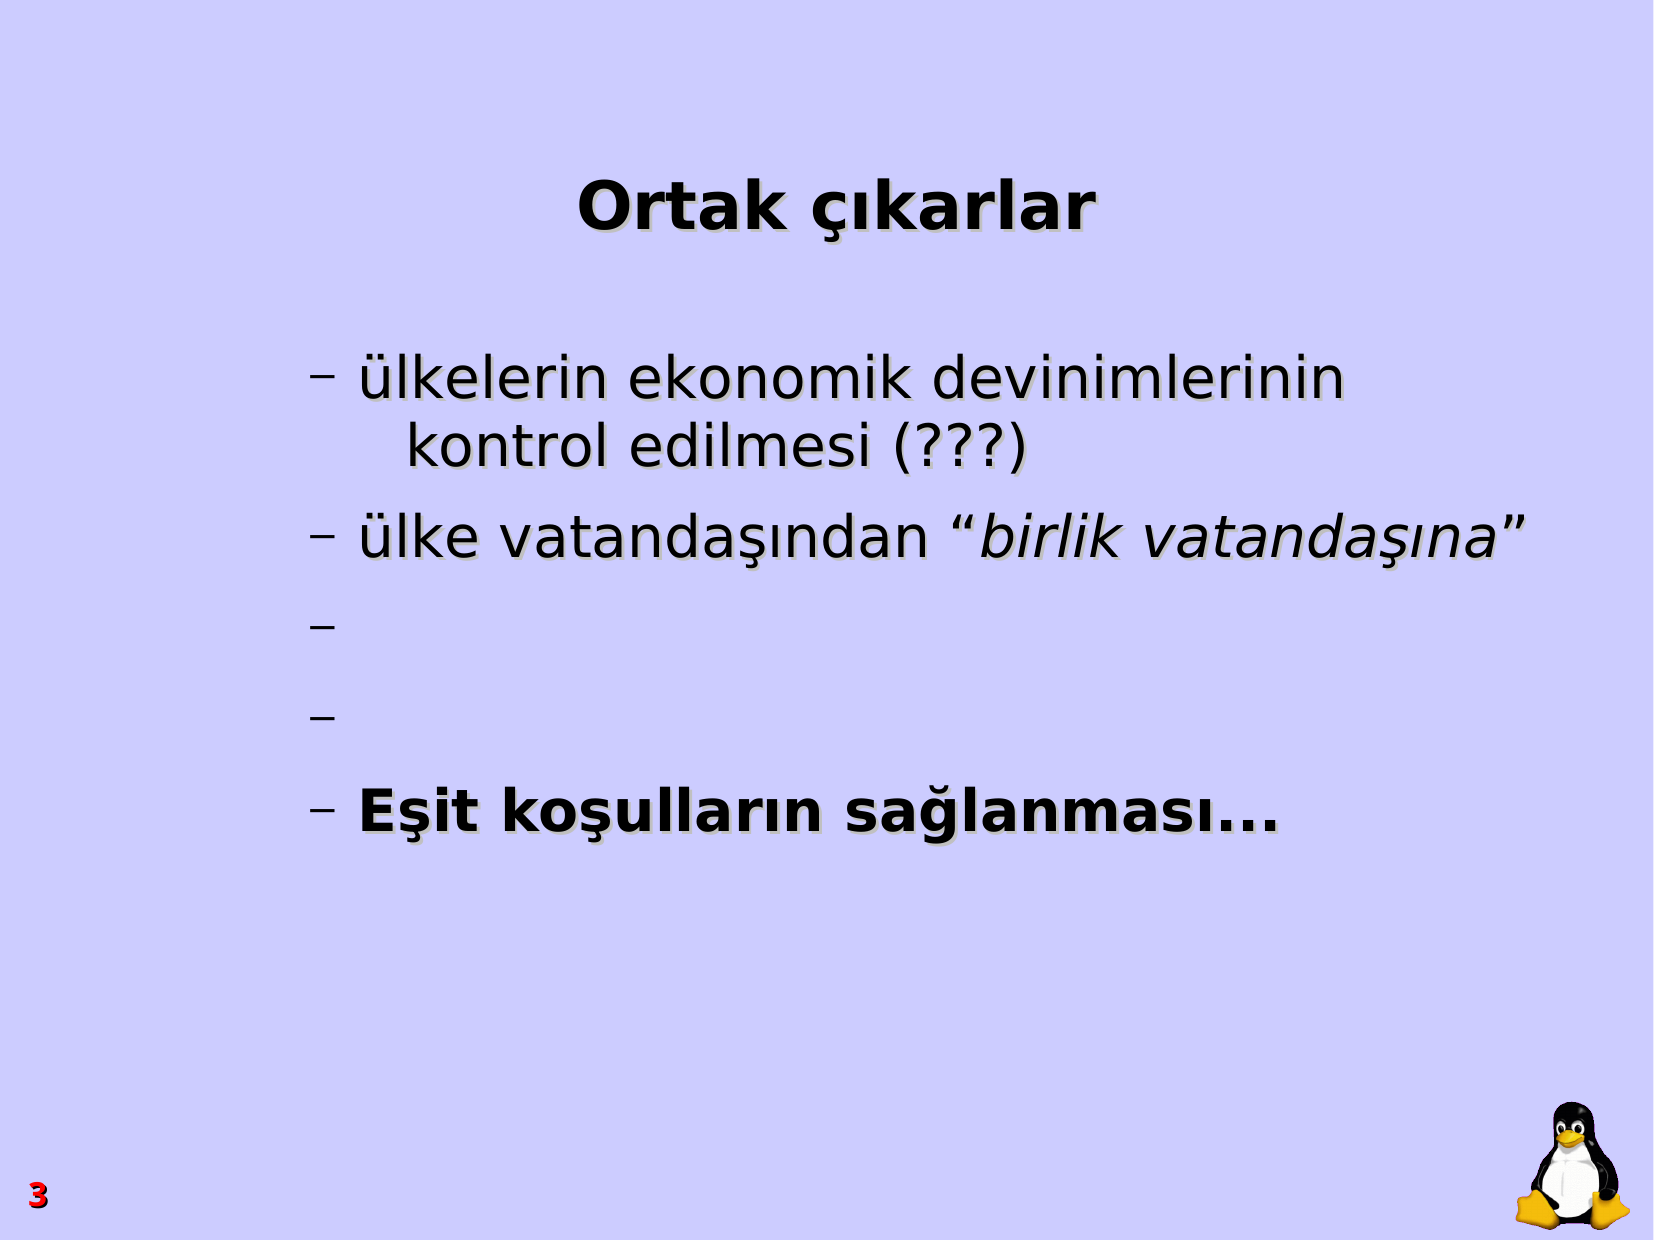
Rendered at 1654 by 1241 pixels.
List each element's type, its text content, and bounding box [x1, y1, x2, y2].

picture [1504, 1086, 1654, 1241]
title Ortak çıkarlar [121, 102, 1534, 310]
list ülkelerin ekonomik devinimlerinin kontrol edilmesi (???) ülke vatandaşından “birlik vatandaşına” Eşit koşulların sağlanması... [121, 344, 1534, 1127]
